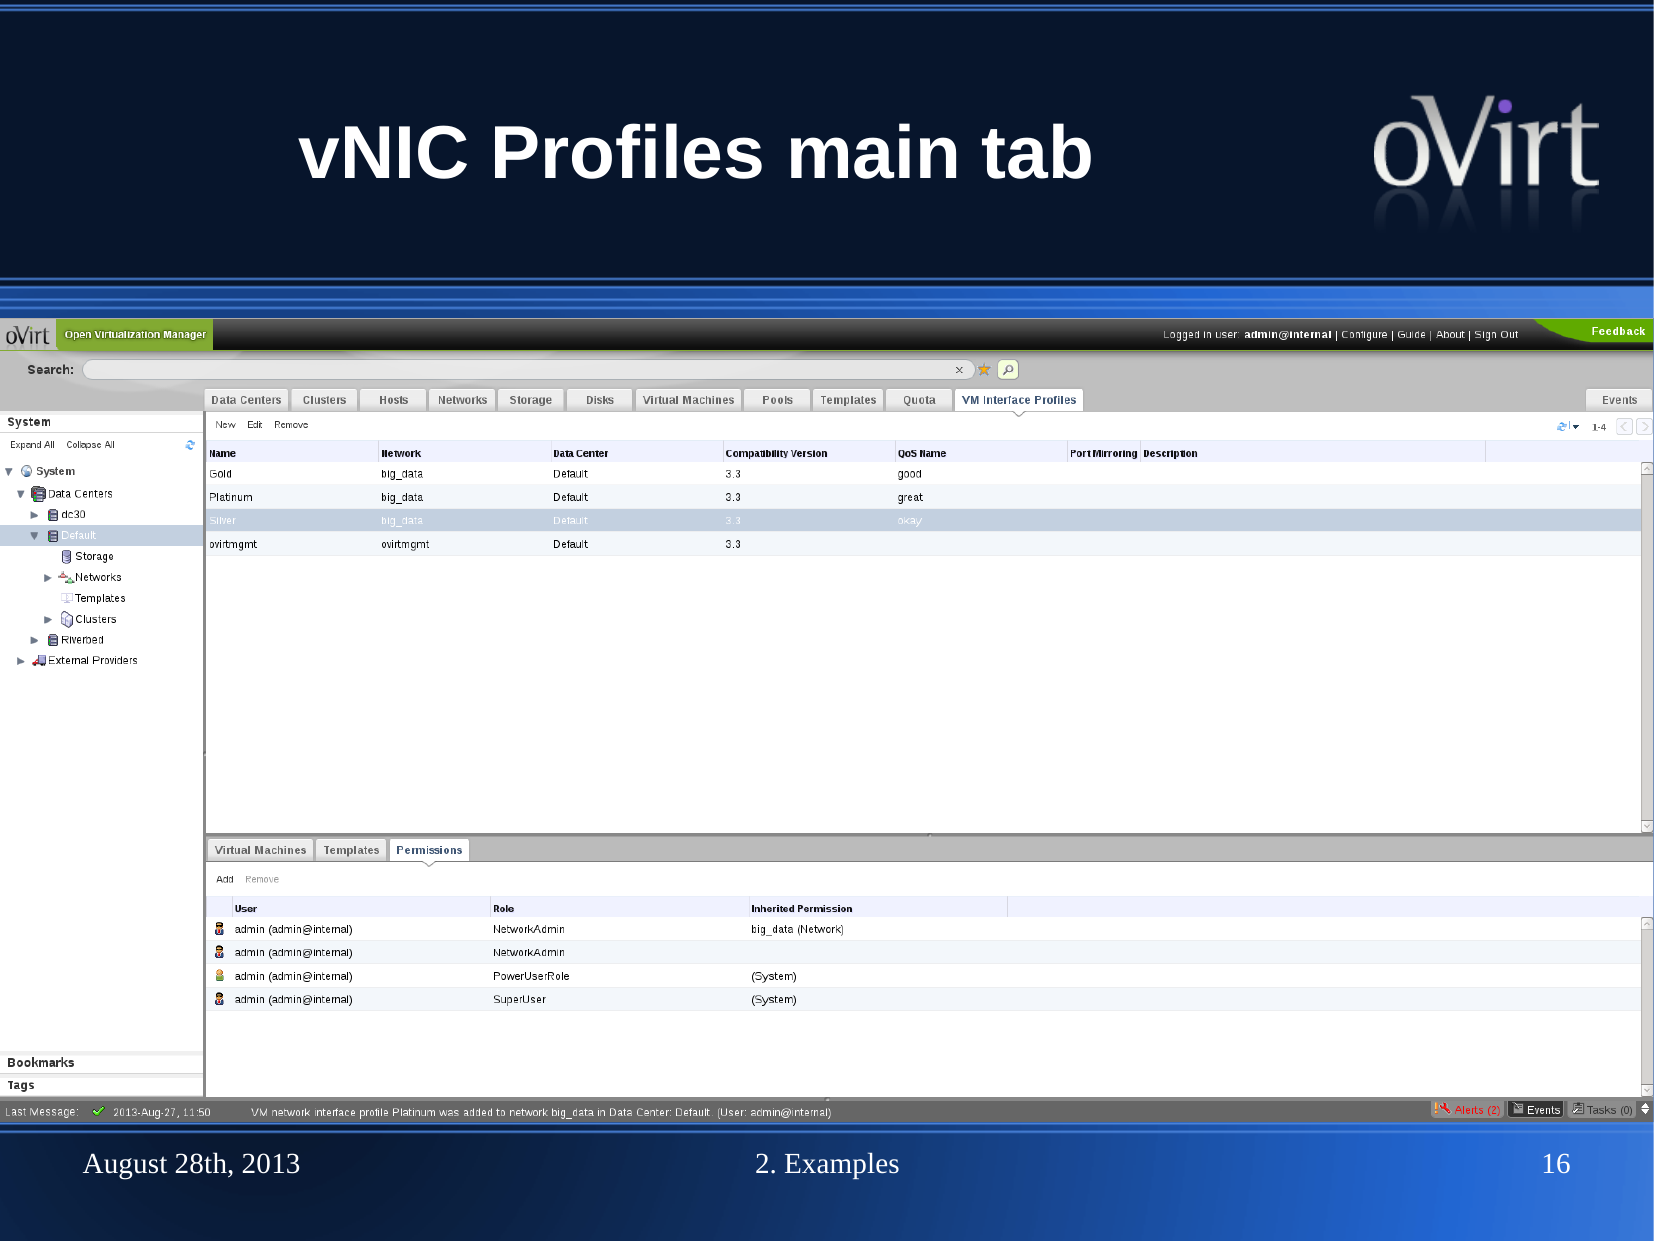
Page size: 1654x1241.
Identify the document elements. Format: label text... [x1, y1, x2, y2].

title vNIC Profiles main tab [82, 49, 1312, 257]
picture [0, 0, 1654, 1241]
